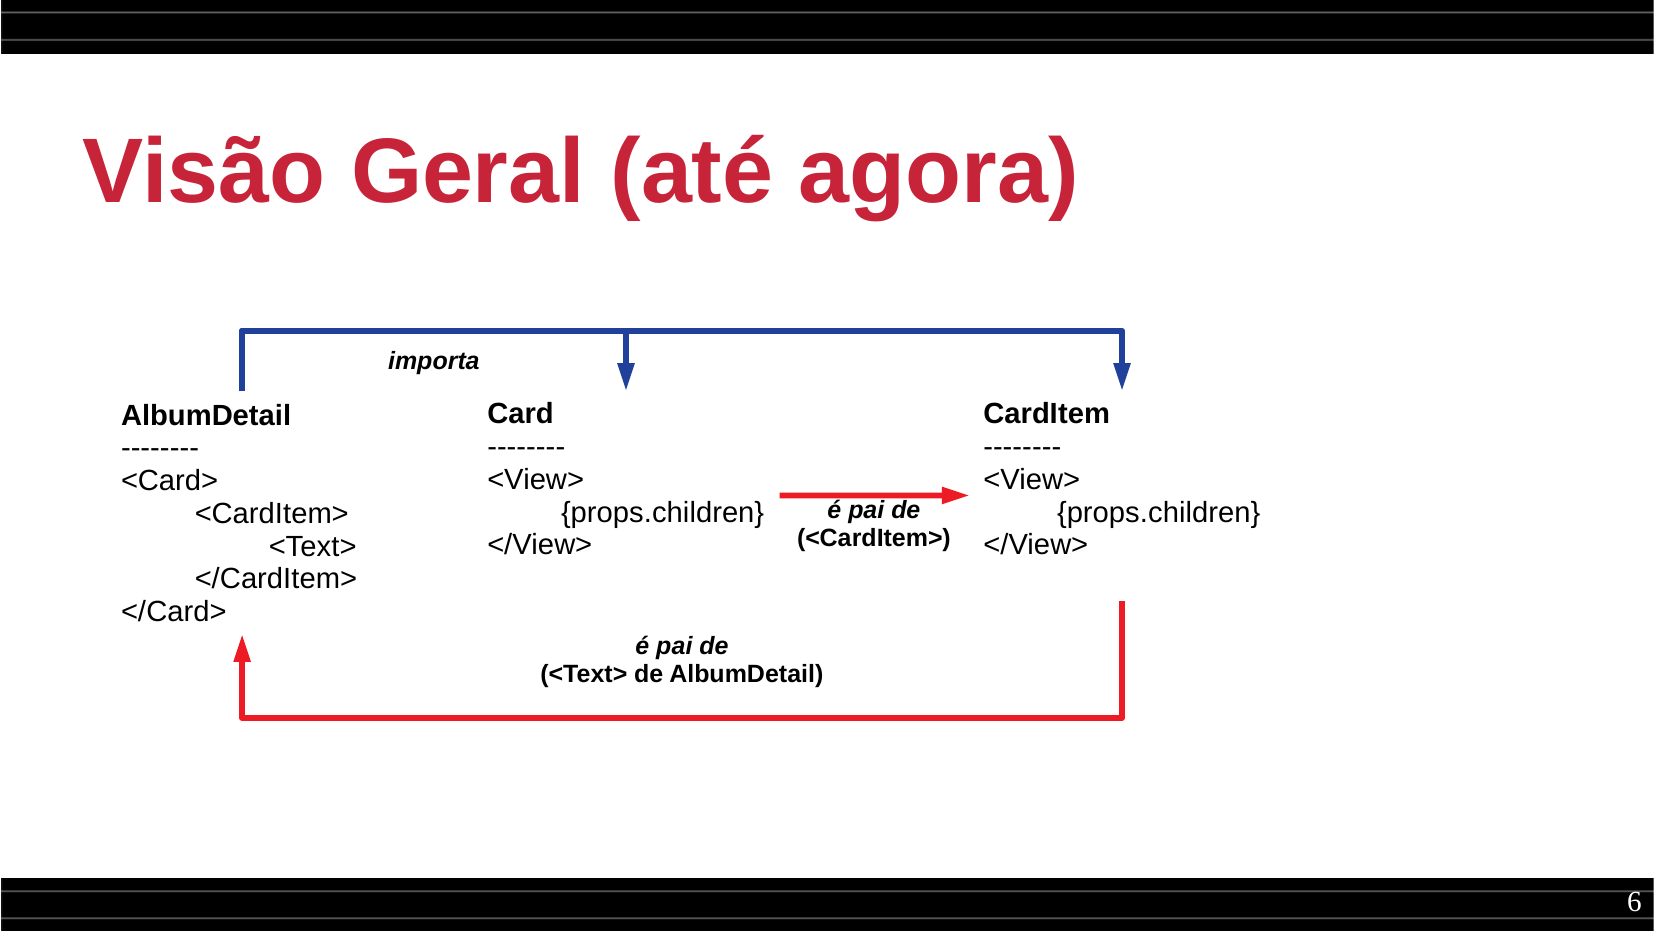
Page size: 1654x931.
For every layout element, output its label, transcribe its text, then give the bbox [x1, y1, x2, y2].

picture [1, 878, 1654, 931]
title Visão Geral (até agora) [82, 92, 1571, 249]
text_box Card -------- <View> {props.children} </View> [472, 389, 780, 602]
picture [1, 0, 1654, 54]
text_box AlbumDetail -------- <Card> <CardItem> <Text> </CardItem> </Card> [106, 391, 378, 636]
text_box CardItem -------- <View> {props.children} </View> [968, 389, 1276, 602]
